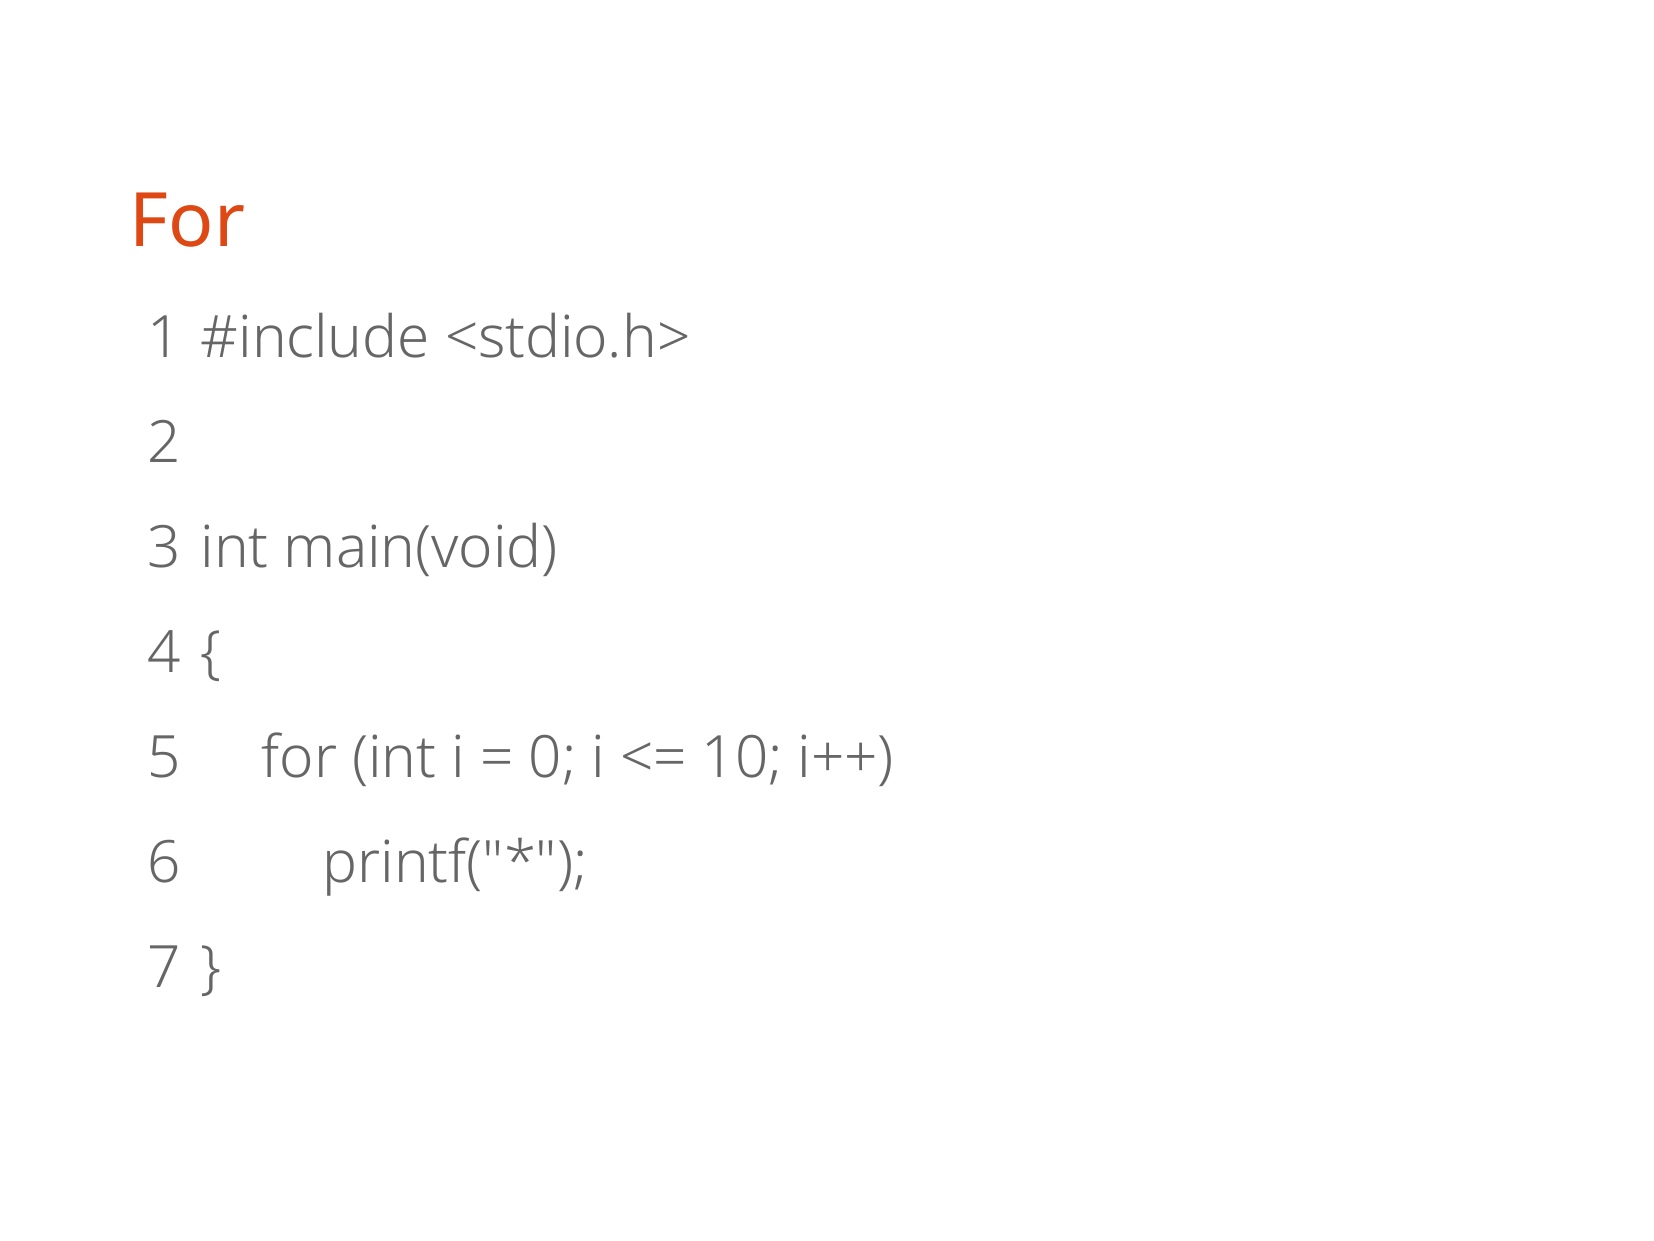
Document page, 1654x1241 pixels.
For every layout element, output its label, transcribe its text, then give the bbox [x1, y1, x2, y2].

list #include <stdio.h> int main(void) { for (int i = 0; i <= 10; i++) printf("*"); } [129, 295, 1518, 1010]
title For [129, 153, 1518, 281]
